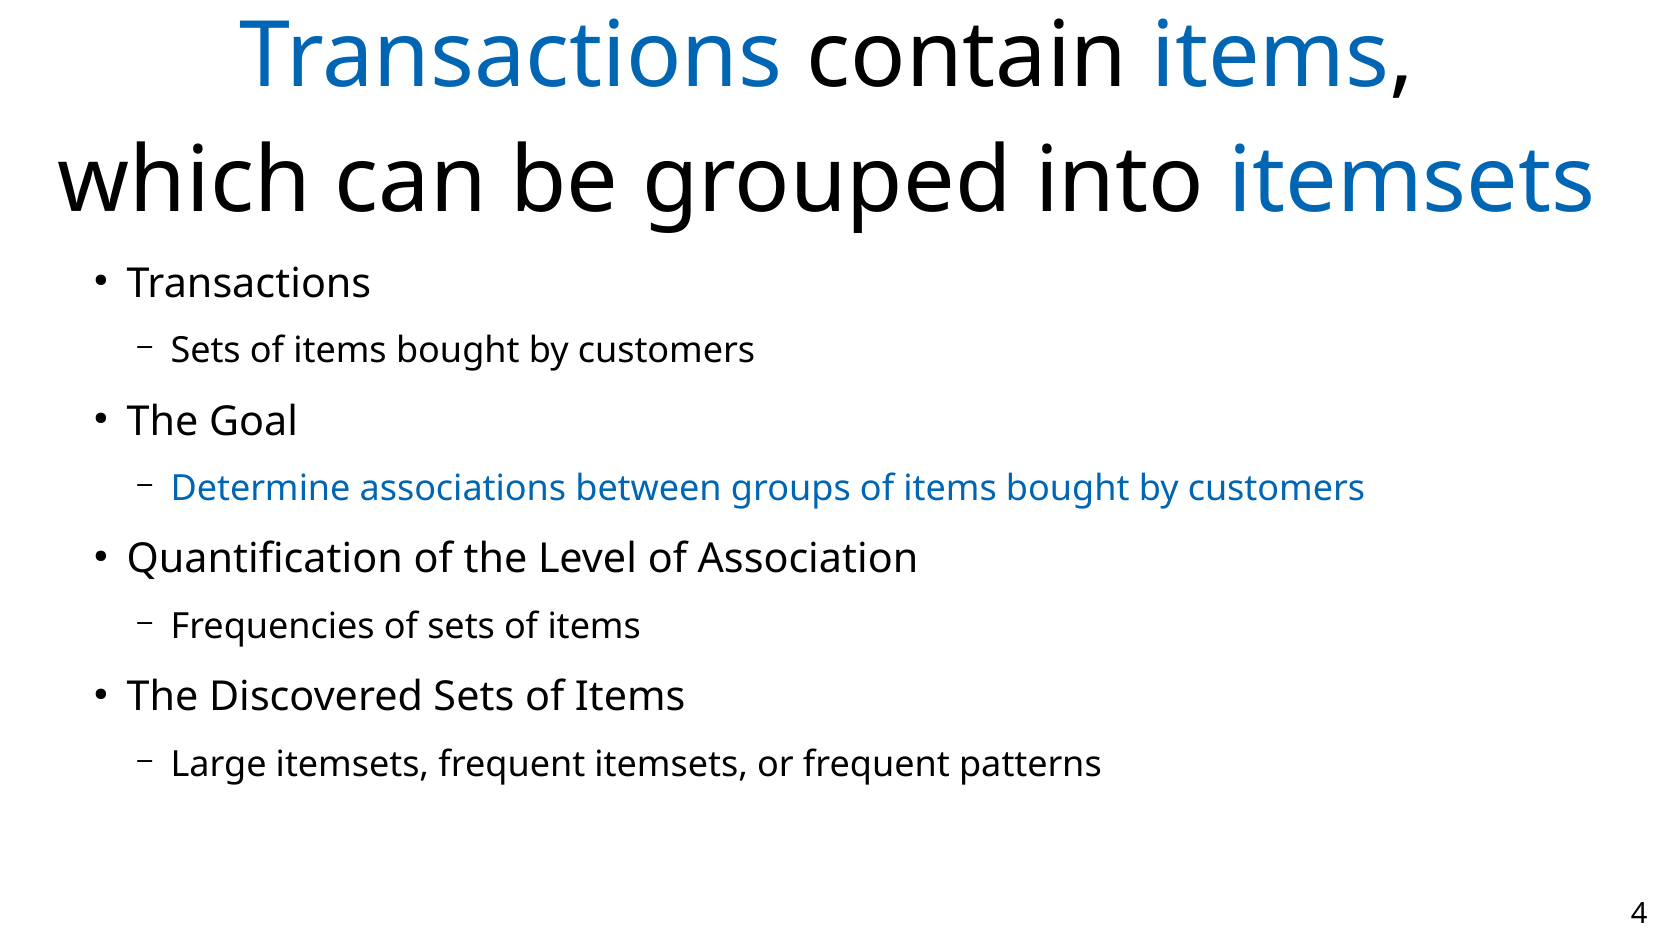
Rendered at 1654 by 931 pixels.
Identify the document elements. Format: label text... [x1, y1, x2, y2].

list Transactions Sets of items bought by customers The Goal Determine associations between groups of items bought by customers Quantification of the Level of Association Frequencies of sets of items The Discovered Sets of Items Large itemsets, frequent itemsets, or frequent patterns [82, 253, 1571, 793]
title Transactions contain items, which can be grouped into itemsets [4, 1, 1650, 226]
